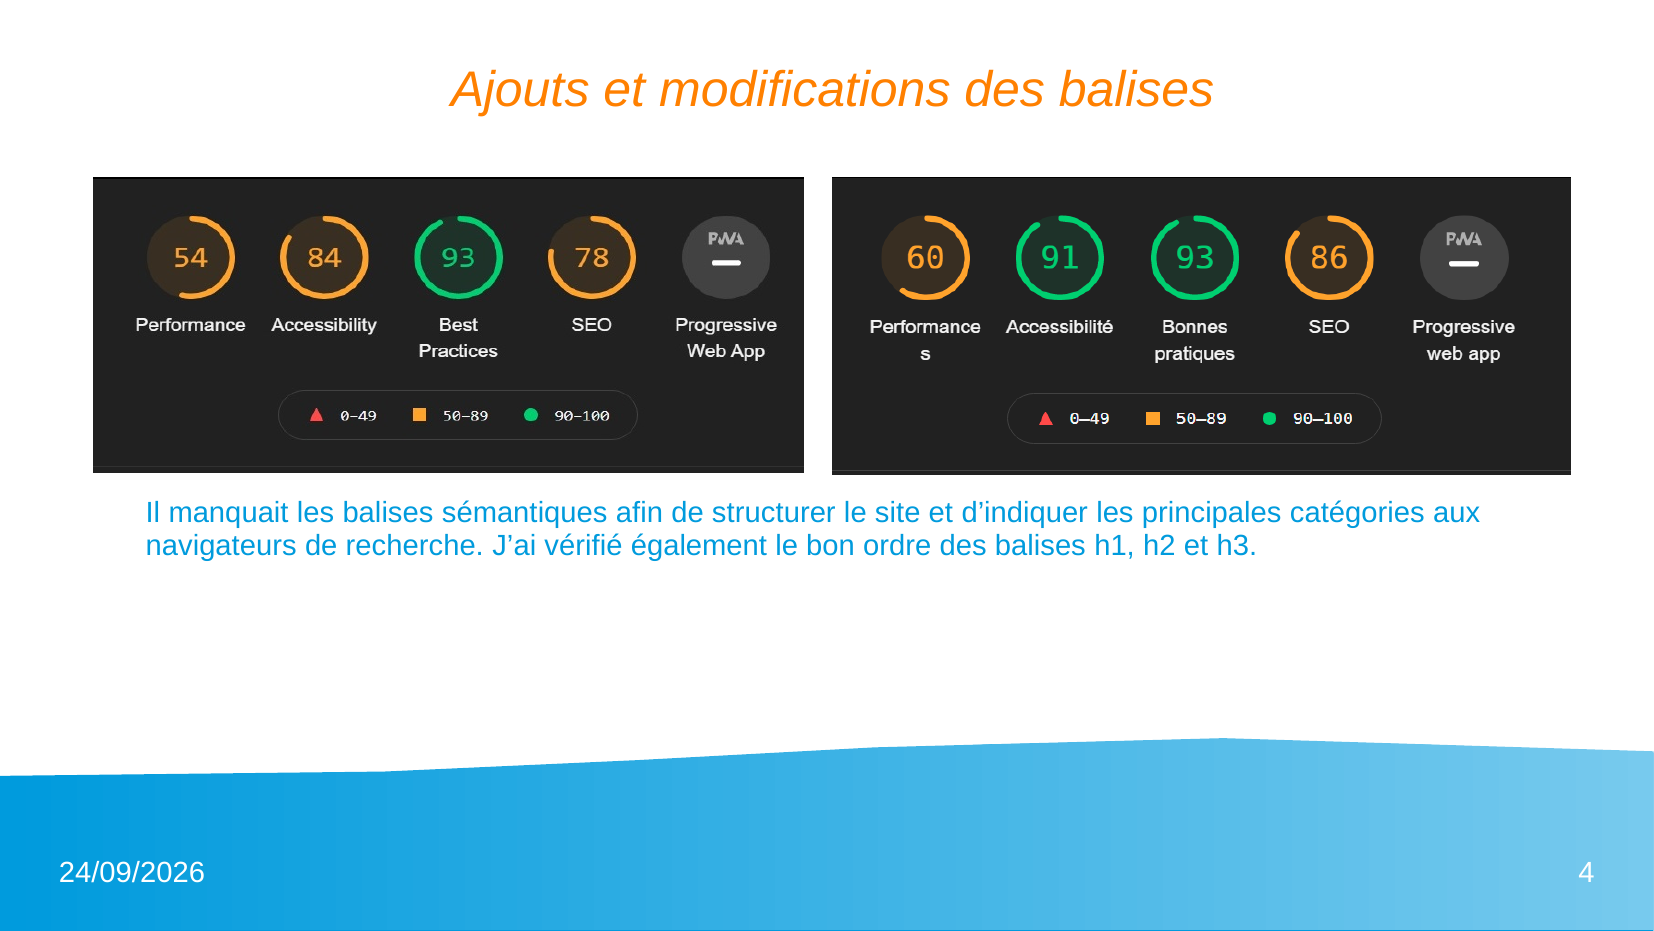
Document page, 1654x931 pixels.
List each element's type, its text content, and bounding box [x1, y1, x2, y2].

list Il manquait les balises sémantiques afin de structurer le site et d’indiquer les principales catégories aux navigateurs de recherche. J’ai vérifié également le bon ordre des balises h1, h2 et h3. [74, 496, 1611, 721]
picture [93, 177, 804, 473]
picture [832, 177, 1571, 475]
title Ajouts et modifications des balises [94, 0, 1571, 178]
